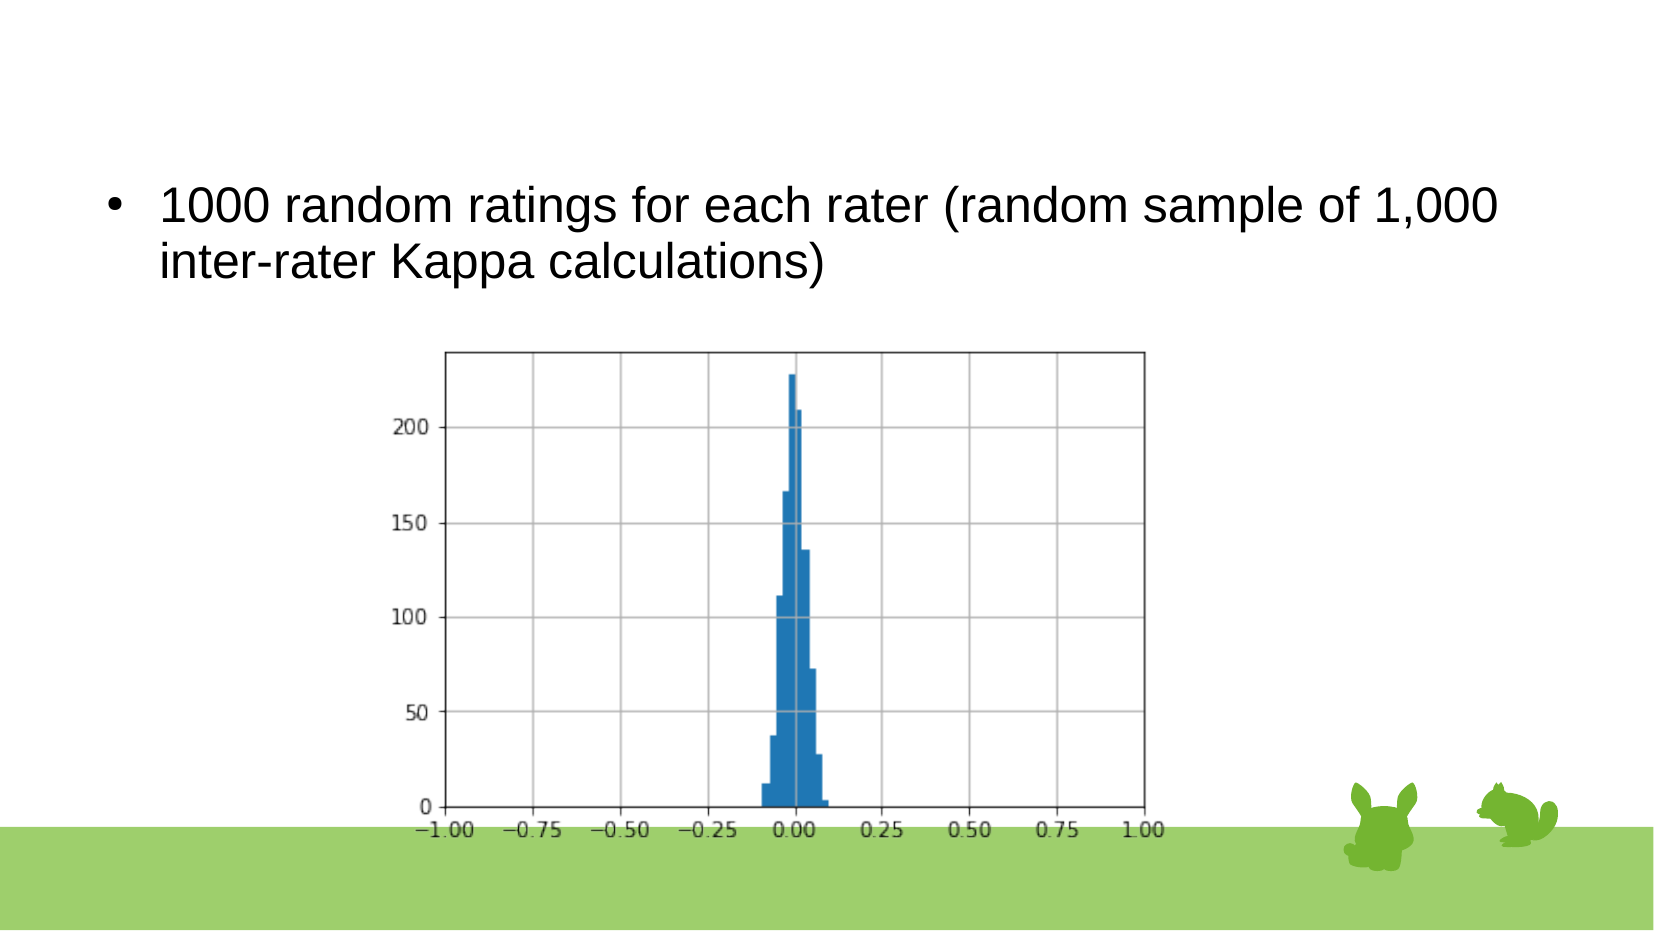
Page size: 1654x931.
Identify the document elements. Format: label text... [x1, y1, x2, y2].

list 1000 random ratings for each rater (random sample of 1,000 inter-rater Kappa calculations) [88, 177, 1595, 857]
picture [376, 331, 1182, 857]
